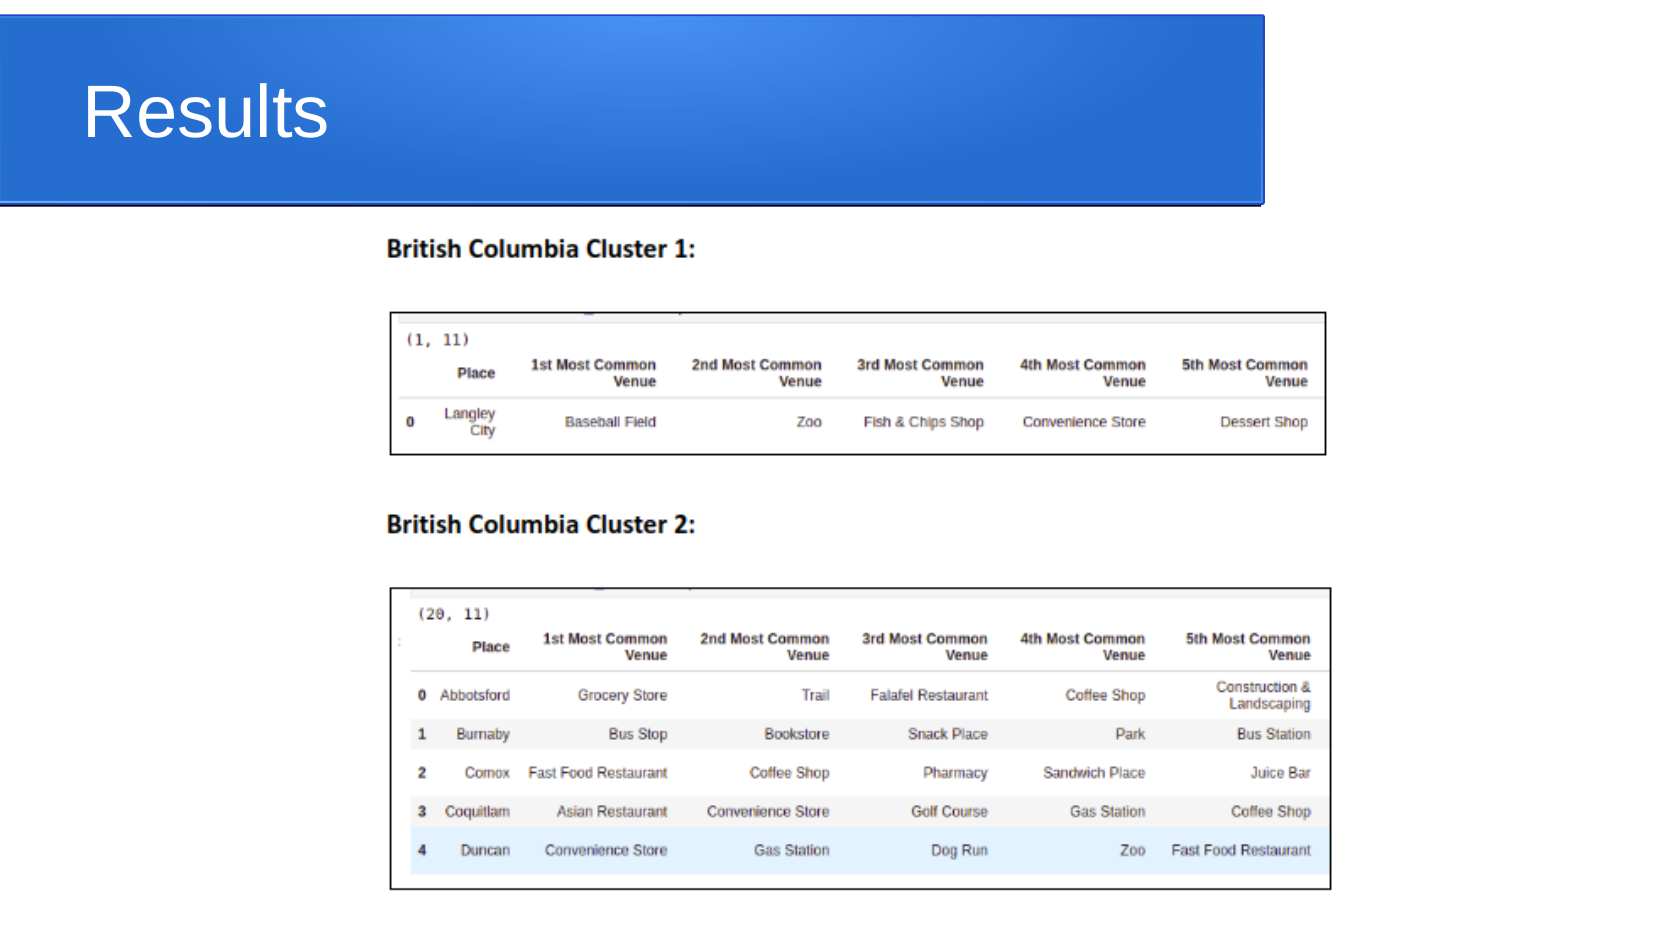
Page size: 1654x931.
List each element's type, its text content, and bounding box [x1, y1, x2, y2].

picture [330, 224, 1371, 904]
title Results [82, 35, 1235, 189]
